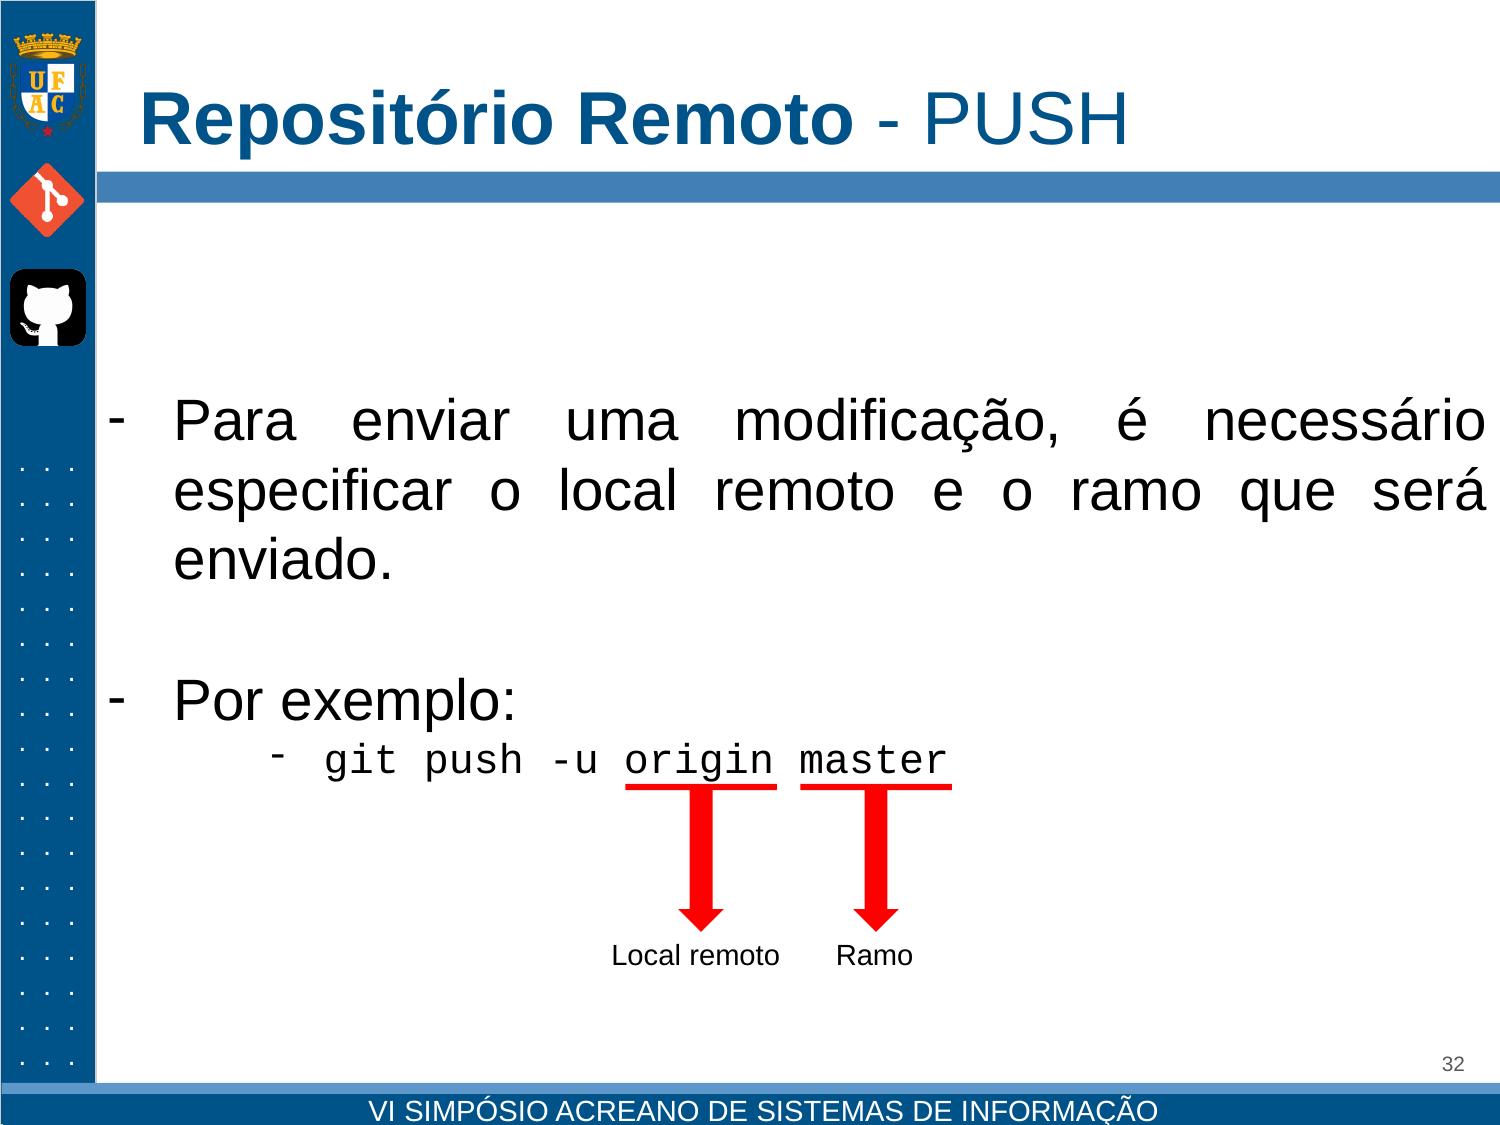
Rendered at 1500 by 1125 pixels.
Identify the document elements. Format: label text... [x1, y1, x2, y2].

picture [10, 269, 86, 346]
picture [10, 163, 186, 237]
title Repositório Remoto - PUSH [124, 89, 1494, 171]
slide_number <número> [1389, 1019, 1480, 1106]
text_box Para enviar uma modificação, é necessário especificar o local remoto e o ramo que será enviado. Por exemplo: git push -u origin master [83, 366, 1500, 880]
text_box Ramo [771, 920, 981, 981]
text_box [1288, 1082, 1500, 1125]
text_box [0, 0, 353, 1125]
text_box [678, 786, 724, 920]
text_box VI SIMPÓSIO ACREANO DE SISTEMAS DE INFORMAÇÃO [353, 1077, 1288, 1125]
text_box Local remoto [596, 920, 771, 981]
text_box [853, 786, 899, 920]
text_box [186, 171, 1500, 203]
text_box . . . . . . . . . . . . . . . . . . . . . . . . . . . . . . . . . . . . . . . . . . . . . . . . . . . . . . [3, 427, 83, 857]
picture [10, 33, 86, 137]
